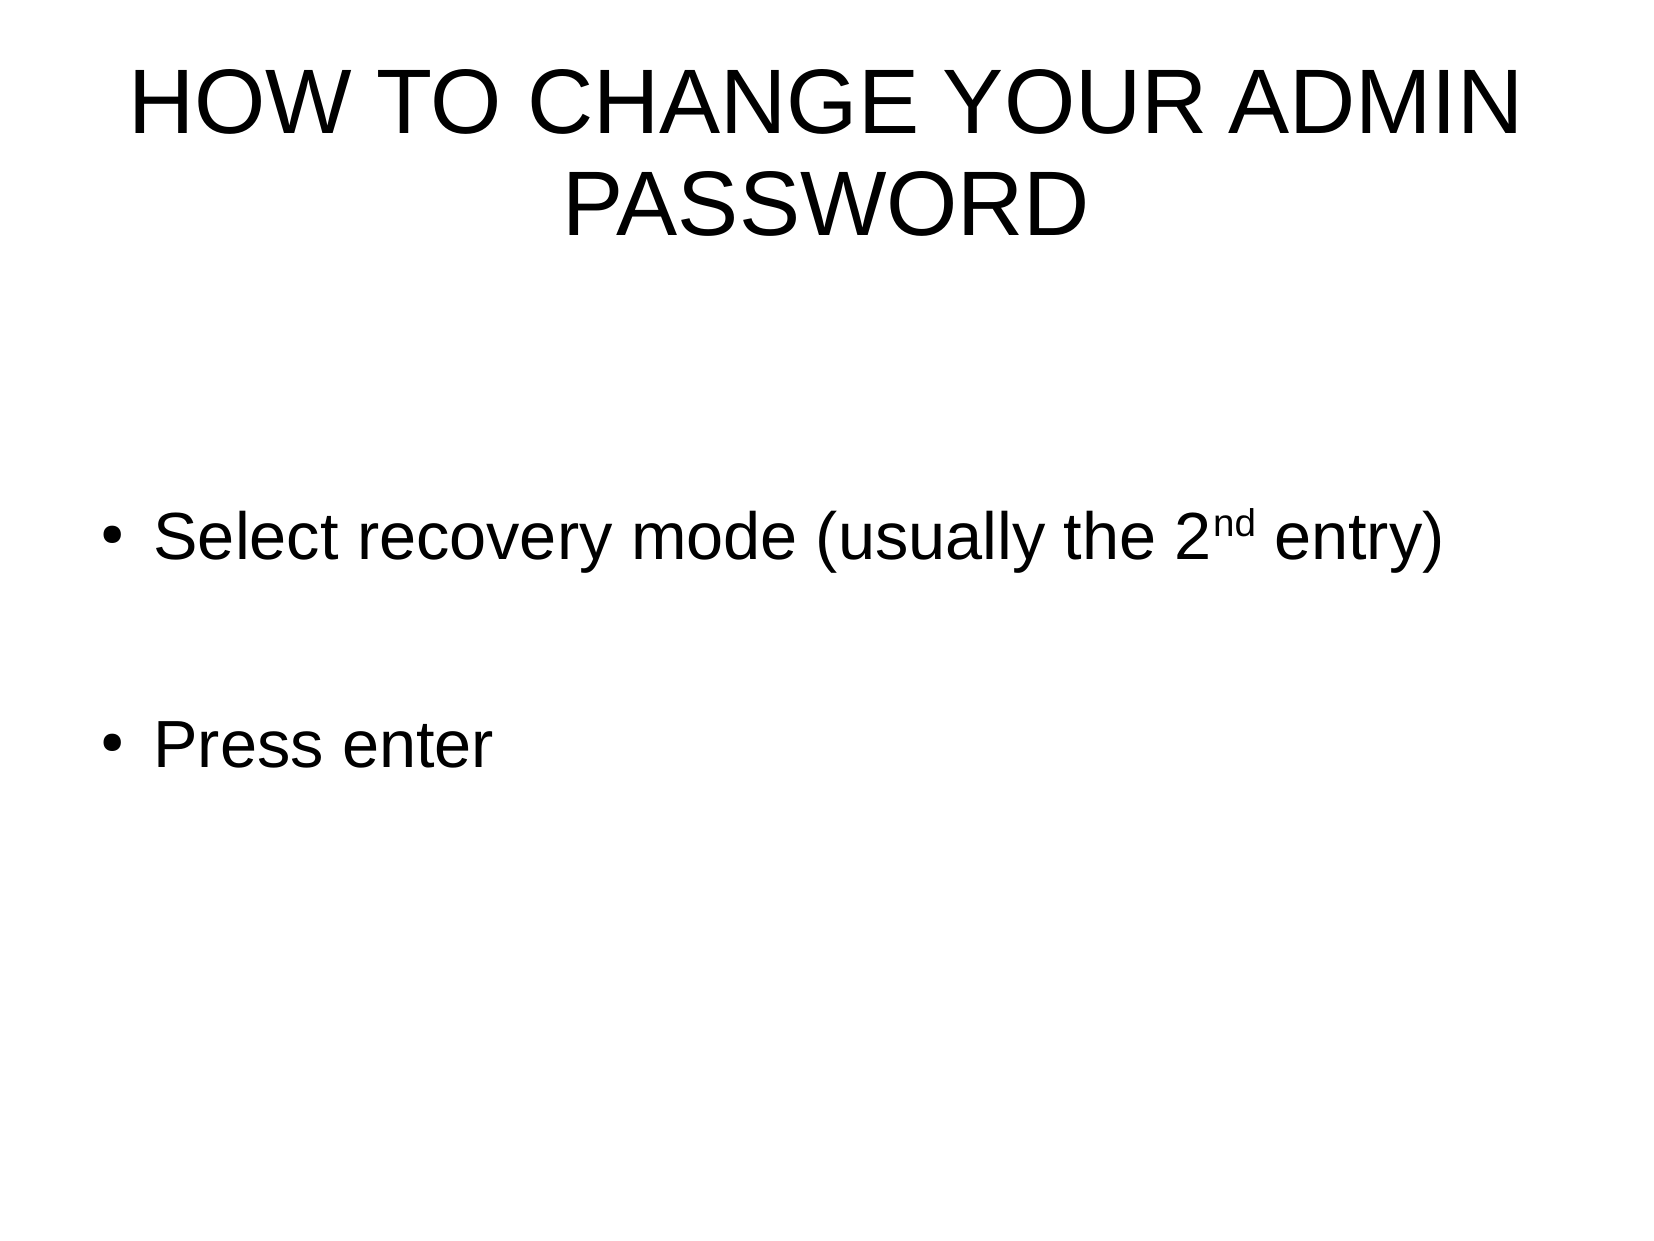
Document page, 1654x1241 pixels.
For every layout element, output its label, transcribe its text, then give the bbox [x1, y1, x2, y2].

list Select recovery mode (usually the 2nd entry) Press enter [82, 290, 1571, 1010]
title HOW TO CHANGE YOUR ADMIN PASSWORD [82, 49, 1571, 257]
